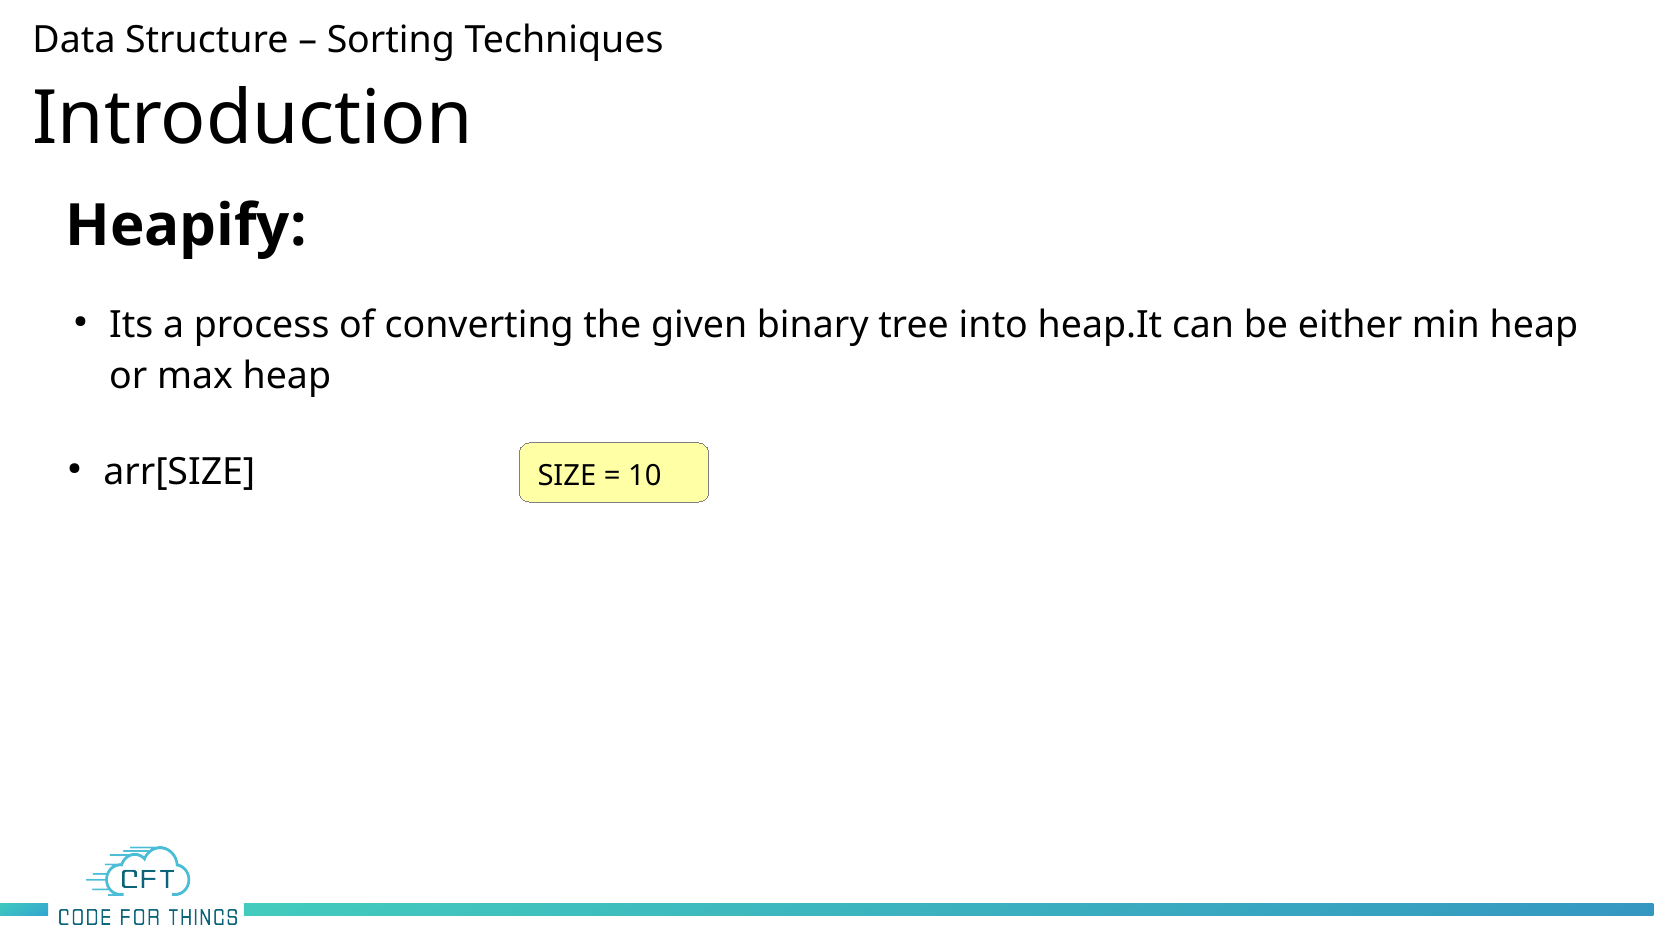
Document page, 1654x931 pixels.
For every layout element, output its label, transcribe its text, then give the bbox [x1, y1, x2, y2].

text_box Heapify: [35, 175, 449, 278]
title Data Structure – Sorting Techniques Introduction [32, 12, 1184, 166]
text_box [519, 442, 709, 503]
text_box SIZE = 10 [522, 446, 703, 497]
text_box arr[SIZE] [53, 437, 298, 503]
picture [59, 846, 237, 925]
text_box Its a process of converting the given binary tree into heap.It can be either min heap or max heap [59, 290, 1619, 392]
